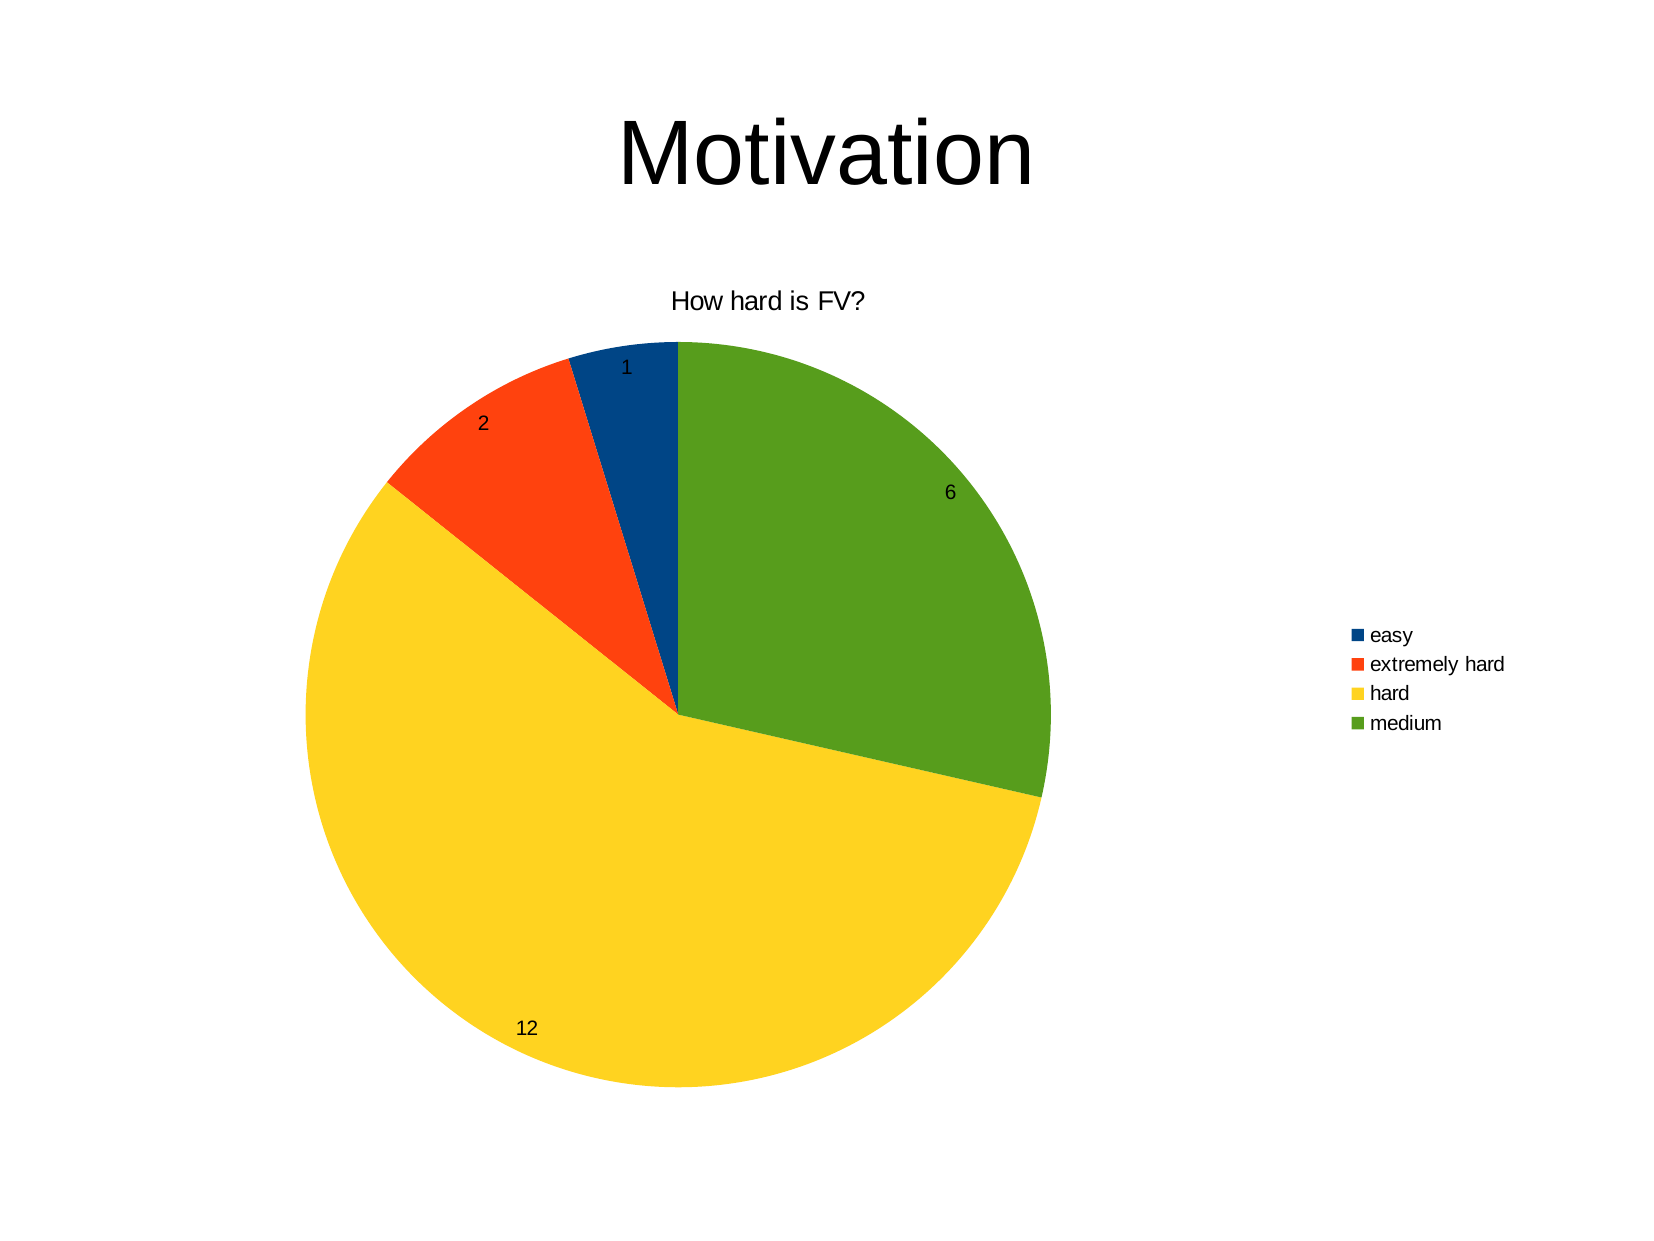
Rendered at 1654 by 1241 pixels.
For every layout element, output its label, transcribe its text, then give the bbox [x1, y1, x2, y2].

title Motivation [82, 49, 1571, 257]
chart [11, 253, 1524, 1105]
